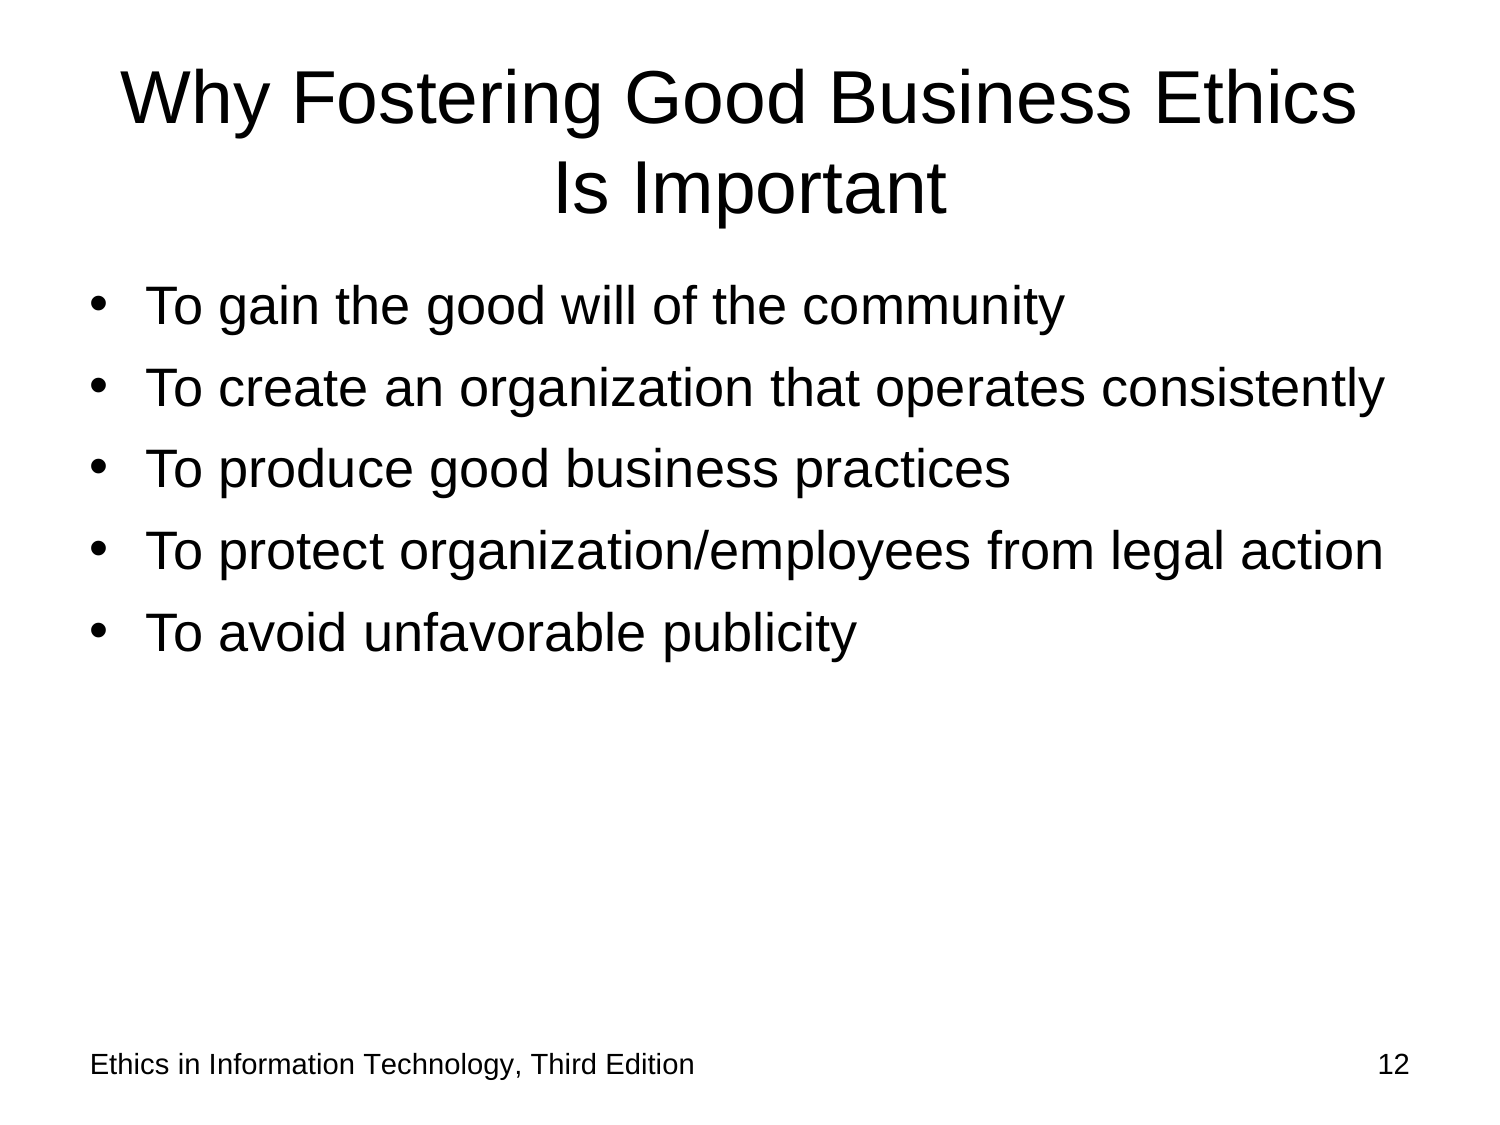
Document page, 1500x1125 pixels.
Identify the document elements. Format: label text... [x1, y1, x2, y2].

text_box Ethics in Information Technology, Third Edition [74, 1037, 1074, 1103]
text_box <number> [1074, 1037, 1425, 1103]
title Why Fostering Good Business Ethics Is Important [75, 40, 1426, 238]
list To gain the good will of the community To create an organization that operates consistently To produce good business practices To protect organization/employees from legal action To avoid unfavorable publicity [75, 262, 1426, 674]
